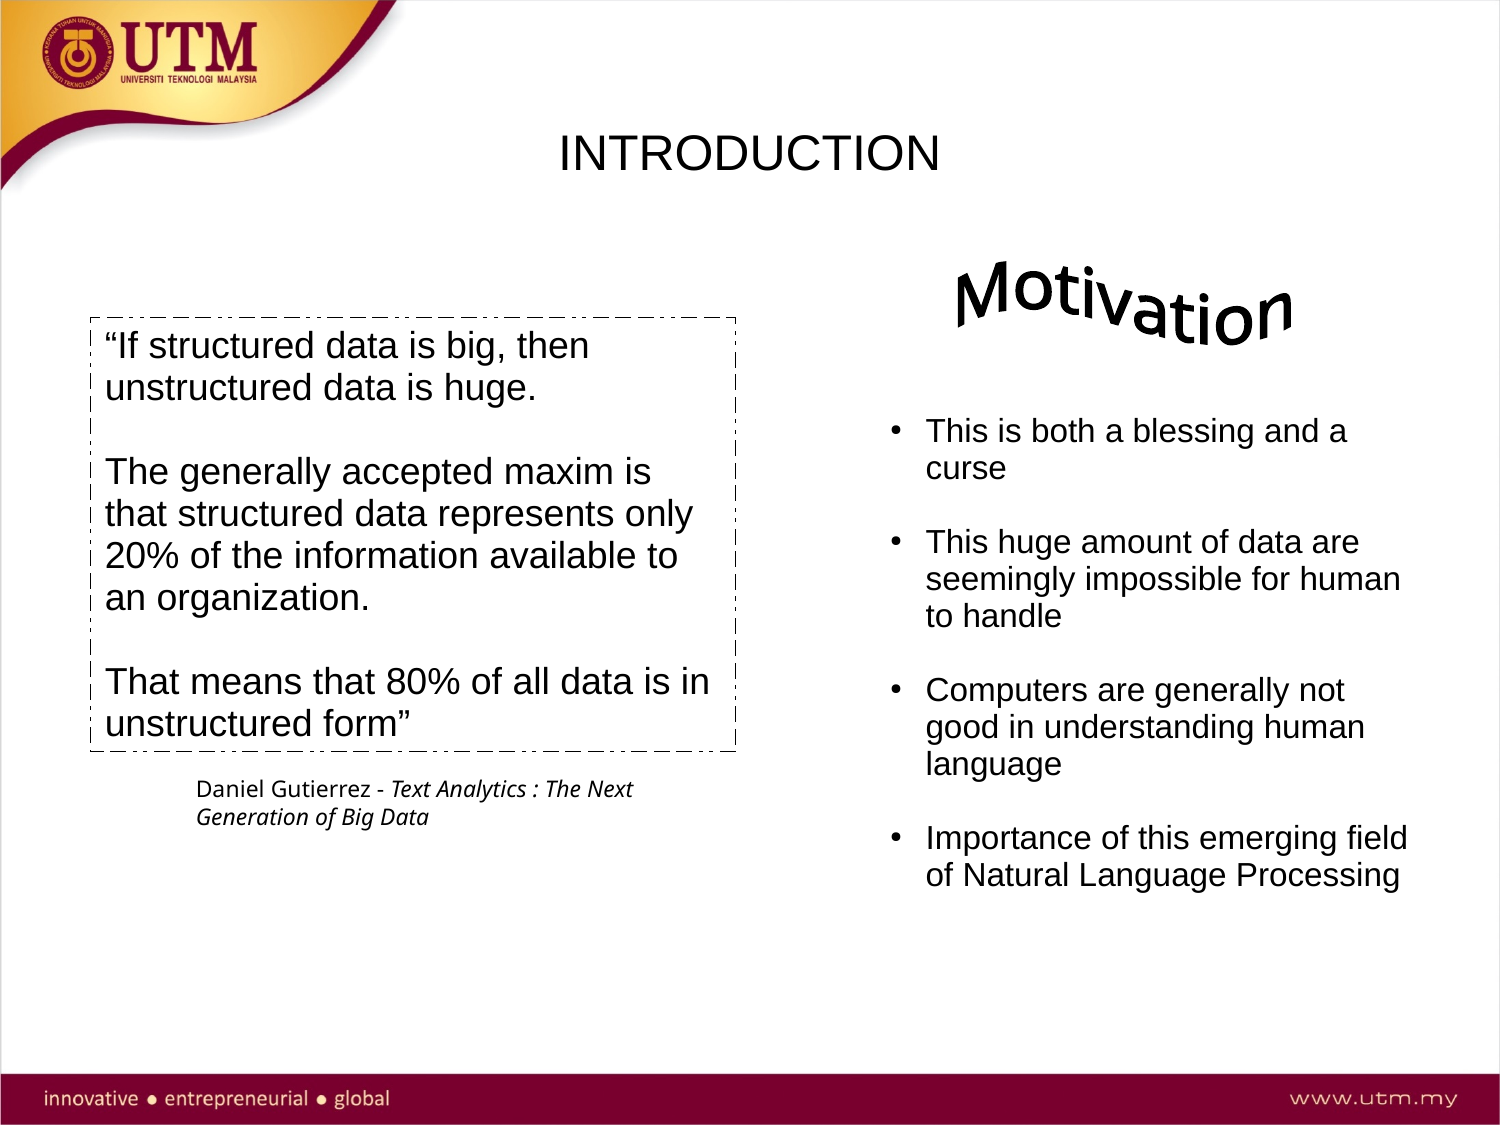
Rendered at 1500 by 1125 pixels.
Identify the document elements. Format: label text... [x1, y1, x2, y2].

text_box Motivation [1170, 295, 1194, 343]
picture [0, 0, 1500, 1125]
text_box Motivation [1134, 295, 1165, 338]
text_box Motivation [1055, 267, 1079, 315]
text_box Motivation [958, 262, 1006, 327]
text_box “If structured data is big, then unstructured data is huge. The generally accepted maxim is that structured data represents only 20% of the information available to an organization. That means that 80% of all data is in unstructured form” [90, 317, 736, 752]
text_box Motivation [1016, 271, 1052, 310]
text_box Motivation [1200, 307, 1207, 345]
text_box Motivation [1097, 283, 1132, 325]
text_box Motivation [1085, 279, 1092, 318]
text_box INTRODUCTION [194, 117, 1305, 188]
text_box Motivation [1260, 293, 1291, 339]
text_box Motivation [1216, 306, 1252, 345]
text_box This is both a blessing and a curse This huge amount of data are seemingly impossible for human to handle Computers are generally not good in understanding human language Importance of this emerging field of Natural Language Processing [840, 404, 1426, 939]
text_box Daniel Gutierrez - Text Analytics : The Next Generation of Big Data [181, 767, 750, 837]
